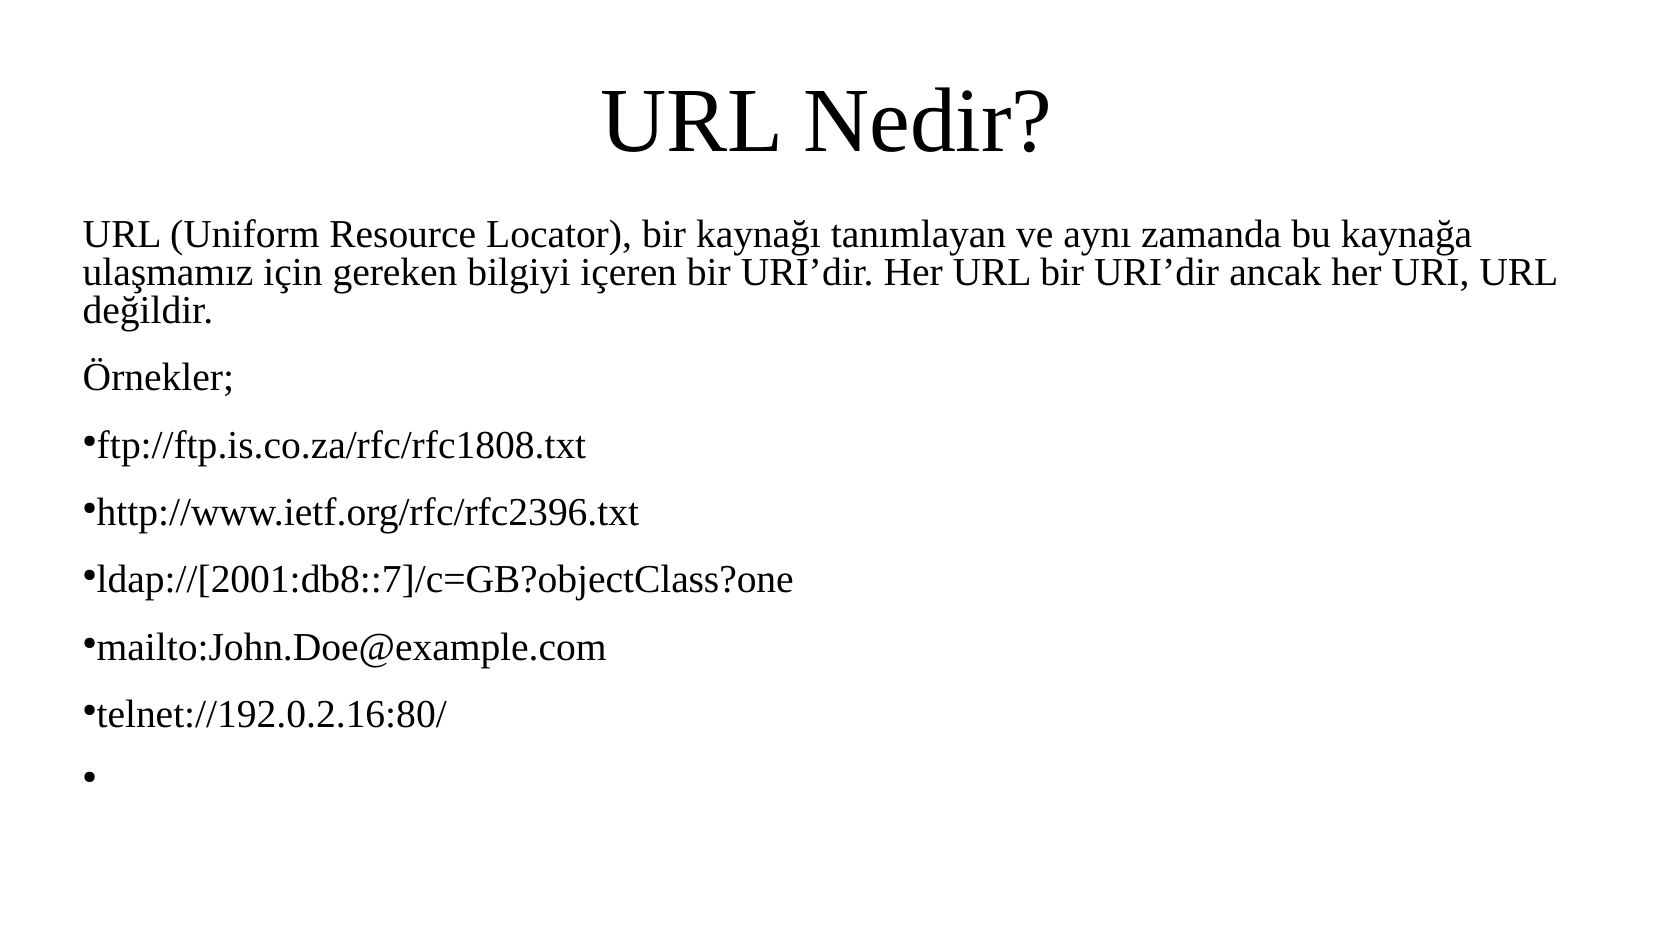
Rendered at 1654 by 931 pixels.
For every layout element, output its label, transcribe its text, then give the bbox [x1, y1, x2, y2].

list URL (Uniform Resource Locator), bir kaynağı tanımlayan ve aynı zamanda bu kaynağa ulaşmamız için gereken bilgiyi içeren bir URI’dir. Her URL bir URI’dir ancak her URI, URL değildir. Örnekler; ftp://ftp.is.co.za/rfc/rfc1808.txt http://www.ietf.org/rfc/rfc2396.txt ldap://[2001:db8::7]/c=GB?objectClass?one mailto:John.Doe@example.com telnet://192.0.2.16:80/ [82, 217, 1571, 758]
title URL Nedir? [82, 37, 1571, 193]
